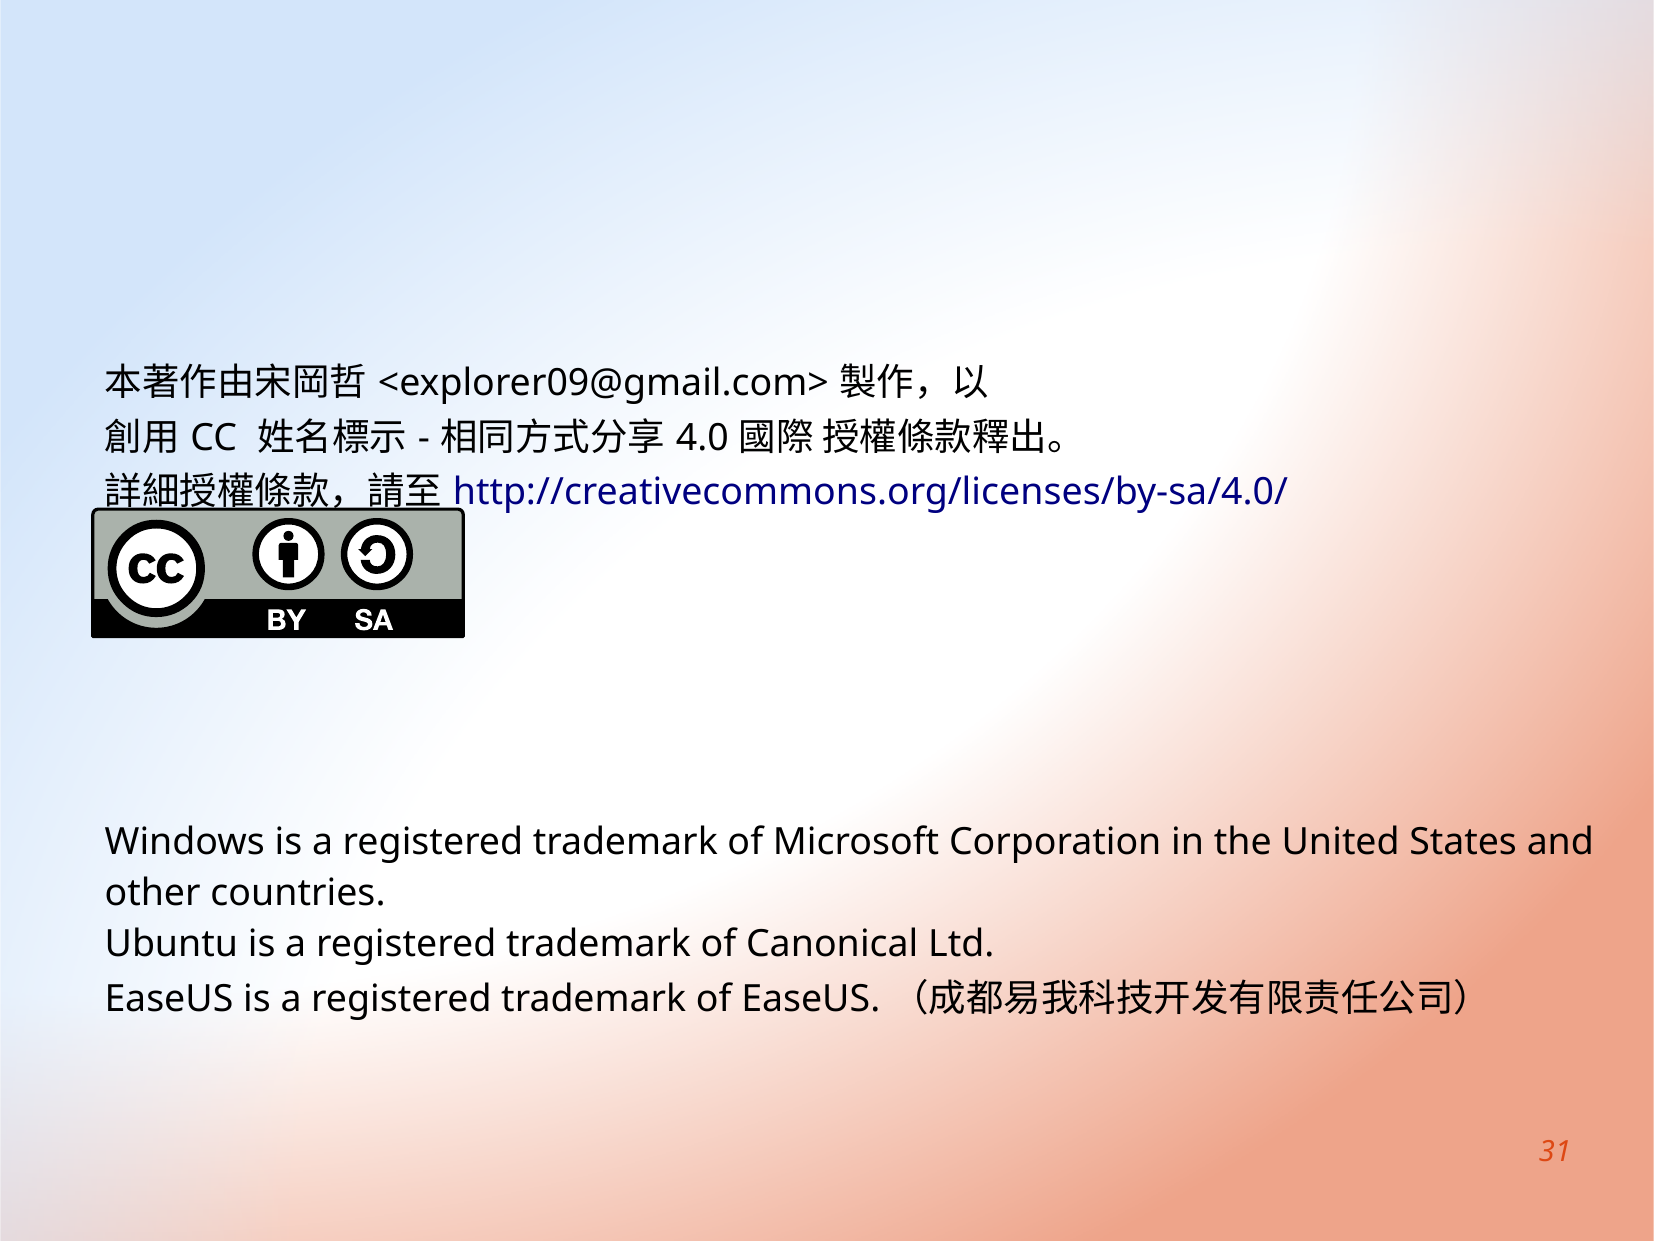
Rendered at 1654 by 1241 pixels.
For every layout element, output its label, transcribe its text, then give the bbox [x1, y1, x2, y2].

picture [0, 0, 1654, 1241]
text_box 本著作由宋岡哲<explorer09@gmail.com>製作，以 創用CC 姓名標示-相同方式分享4.0國際 授權條款釋出。 詳細授權條款，請至http://creativecommons.org/licenses/by-sa/4.0/ [89, 345, 1278, 493]
text_box Windows is a registered trademark of Microsoft Corporation in the United States and other countries. Ubuntu is a registered trademark of Canonical Ltd. EaseUS is a registered trademark of EaseUS.（成都易我科技开发有限责任公司） [89, 807, 1561, 994]
